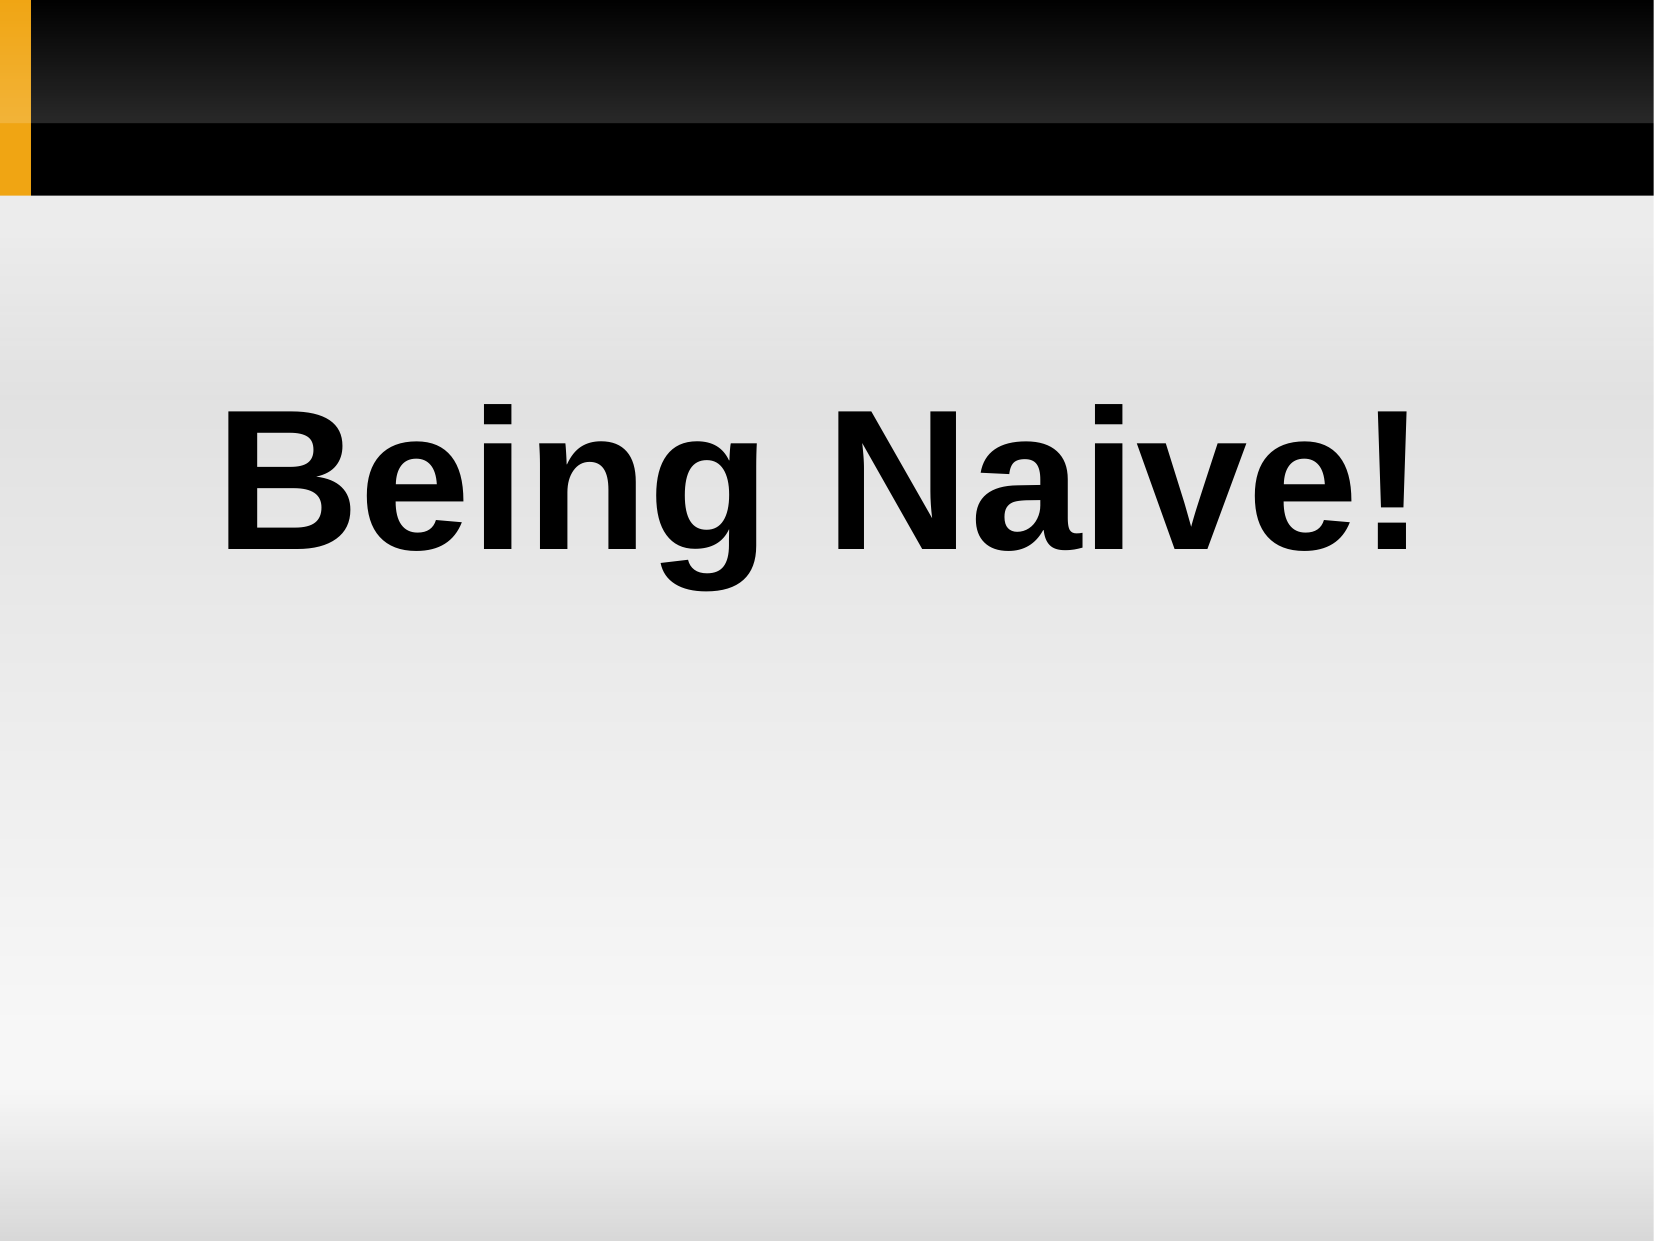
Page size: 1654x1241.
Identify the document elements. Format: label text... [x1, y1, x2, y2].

picture [0, 0, 1654, 1241]
subtitle Being Naive! [76, 0, 1565, 1109]
